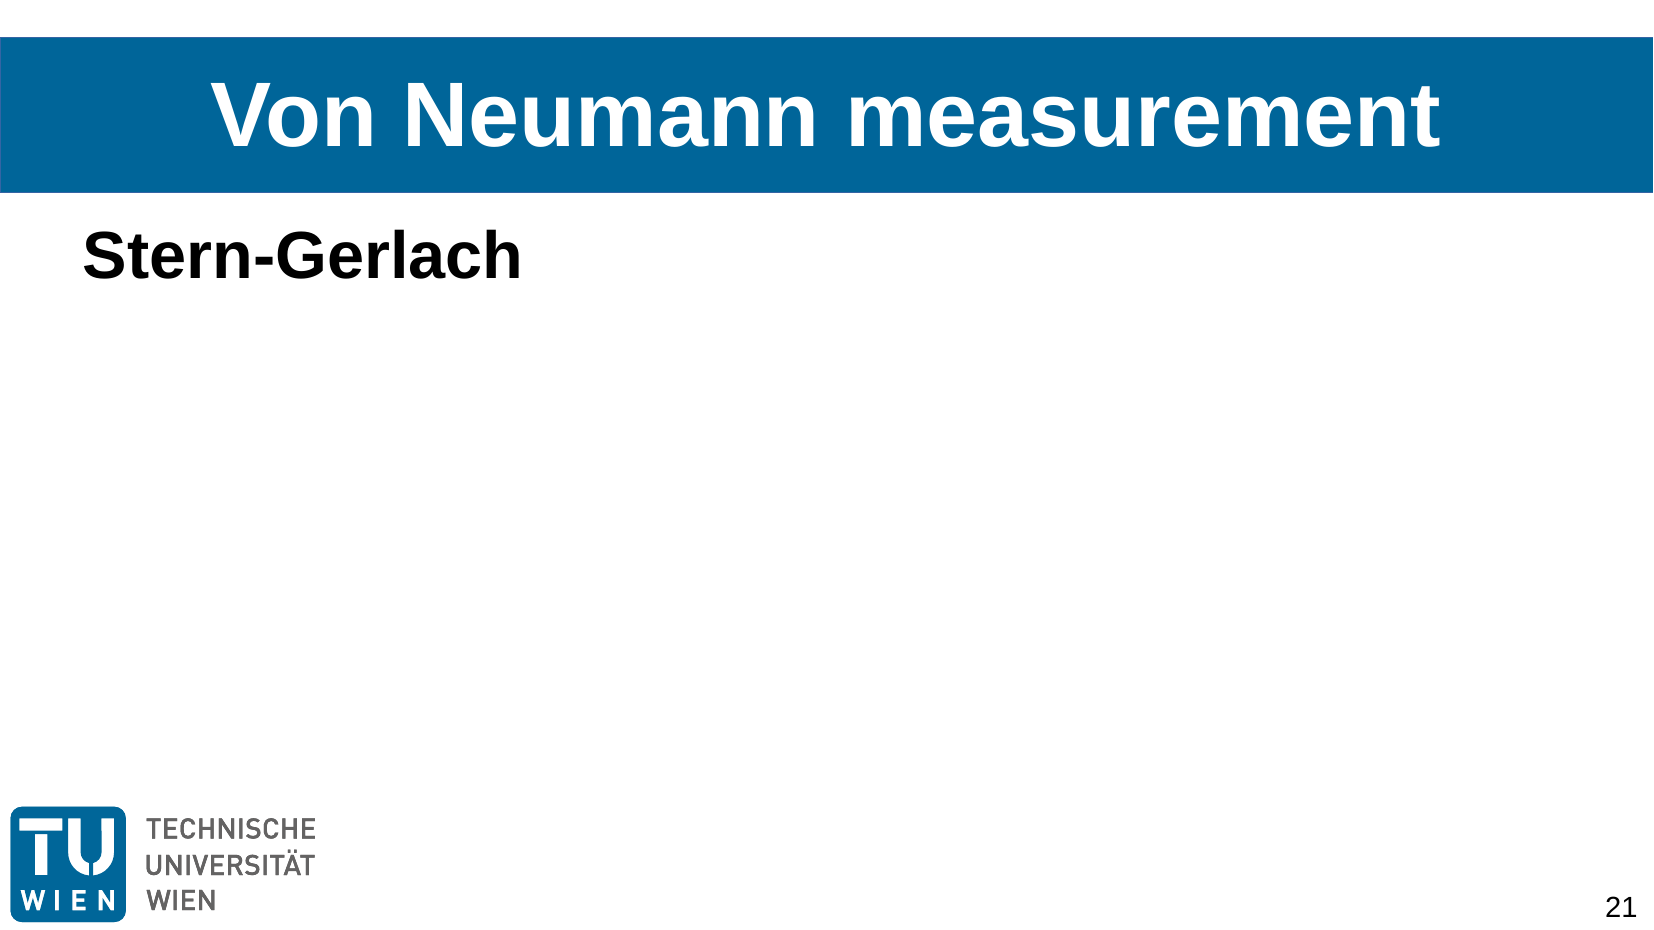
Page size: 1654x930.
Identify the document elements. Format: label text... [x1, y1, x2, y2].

title Von Neumann measurement [0, 37, 1653, 193]
list Stern-Gerlach [82, 217, 1571, 301]
